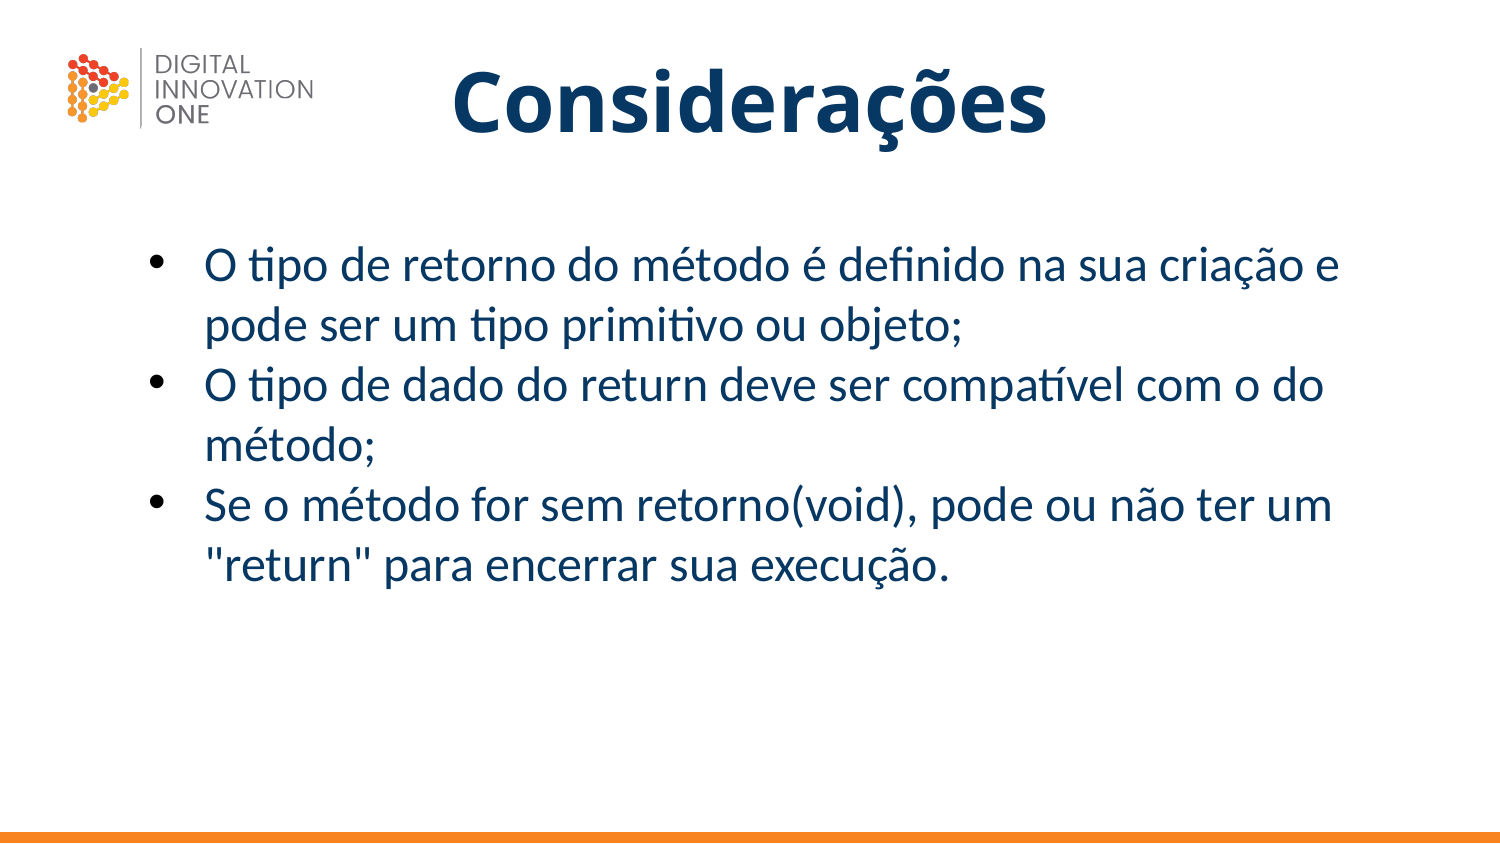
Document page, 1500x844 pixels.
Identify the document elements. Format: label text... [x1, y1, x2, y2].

text_box [0, 832, 1500, 843]
subtitle Considerações [51, 50, 1449, 148]
picture [51, 39, 330, 137]
text_box O tipo de retorno do método é definido na sua criação e pode ser um tipo primitivo ou objeto; O tipo de dado do return deve ser compatível com o do método; Se o método for sem retorno(void), pode ou não ter um "return" para encerrar sua execução. [58, 216, 1449, 717]
